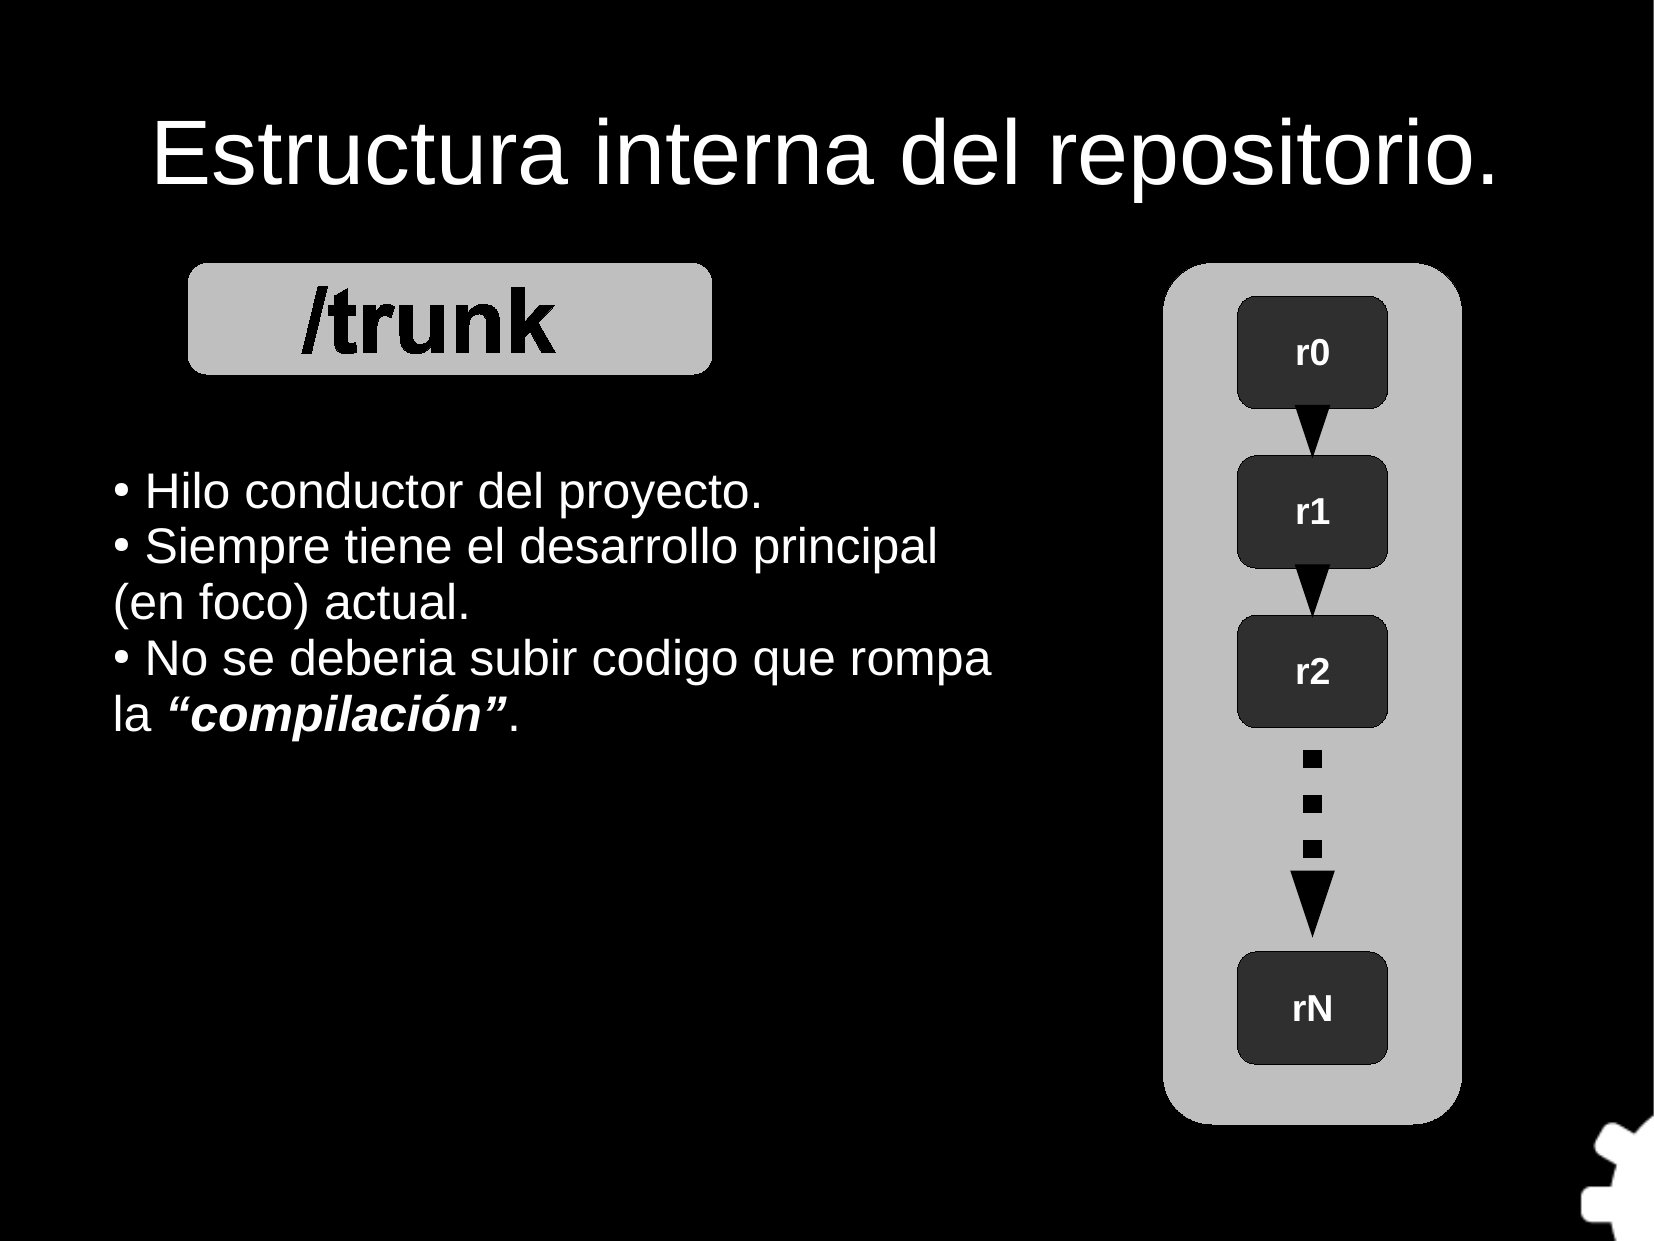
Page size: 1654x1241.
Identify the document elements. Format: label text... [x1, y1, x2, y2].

picture [0, 0, 1654, 1241]
text_box r0 [1237, 296, 1388, 409]
text_box r1 [1237, 455, 1388, 569]
text_box Hilo conductor del proyecto. Siempre tiene el desarrollo principal (en foco) actual. No se deberia subir codigo que rompa la “compilación”. [97, 455, 1013, 749]
text_box r2 [1237, 615, 1388, 728]
text_box [1162, 262, 1463, 1126]
text_box [187, 262, 713, 376]
text_box rN [1237, 951, 1388, 1065]
title Estructura interna del repositorio. [82, 49, 1571, 257]
